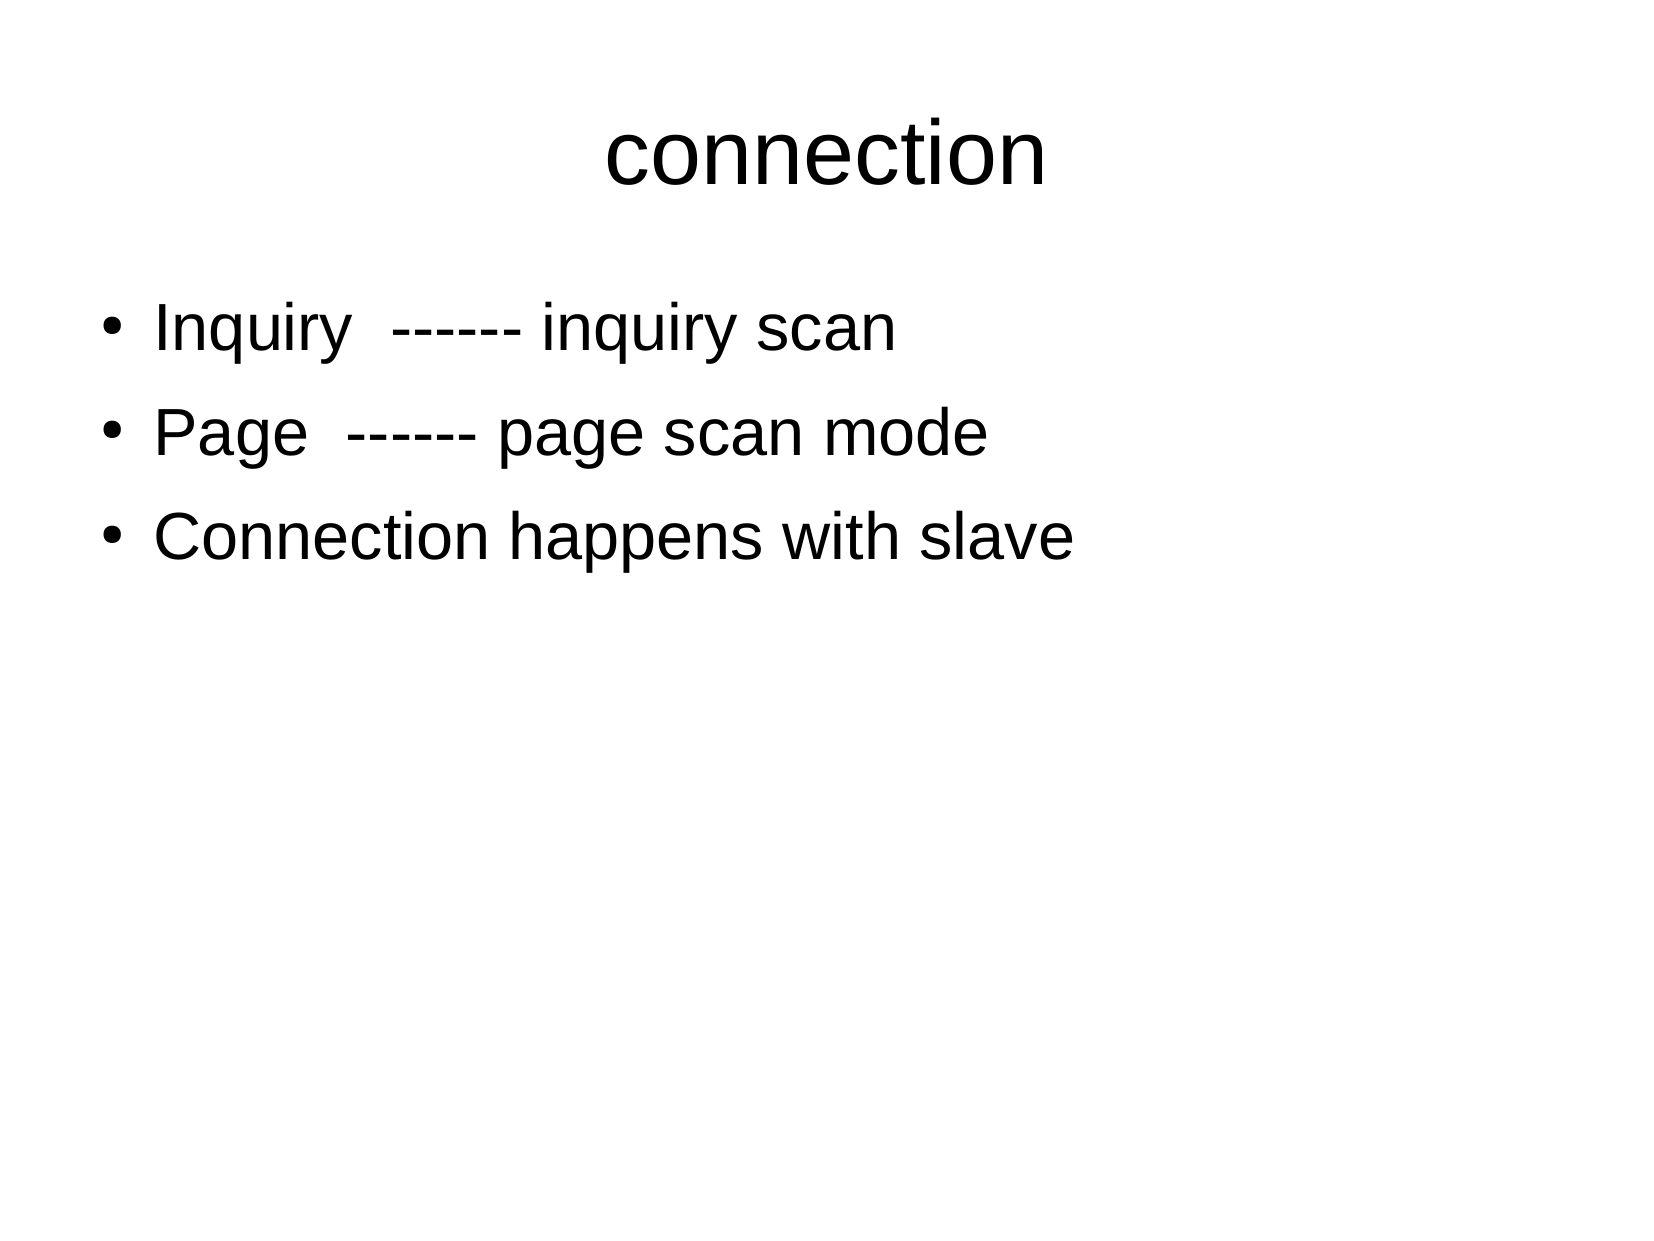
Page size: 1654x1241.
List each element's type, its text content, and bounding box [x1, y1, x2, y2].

title connection [82, 49, 1571, 257]
list Inquiry ------ inquiry scan Page ------ page scan mode Connection happens with slave [82, 290, 1571, 1109]
